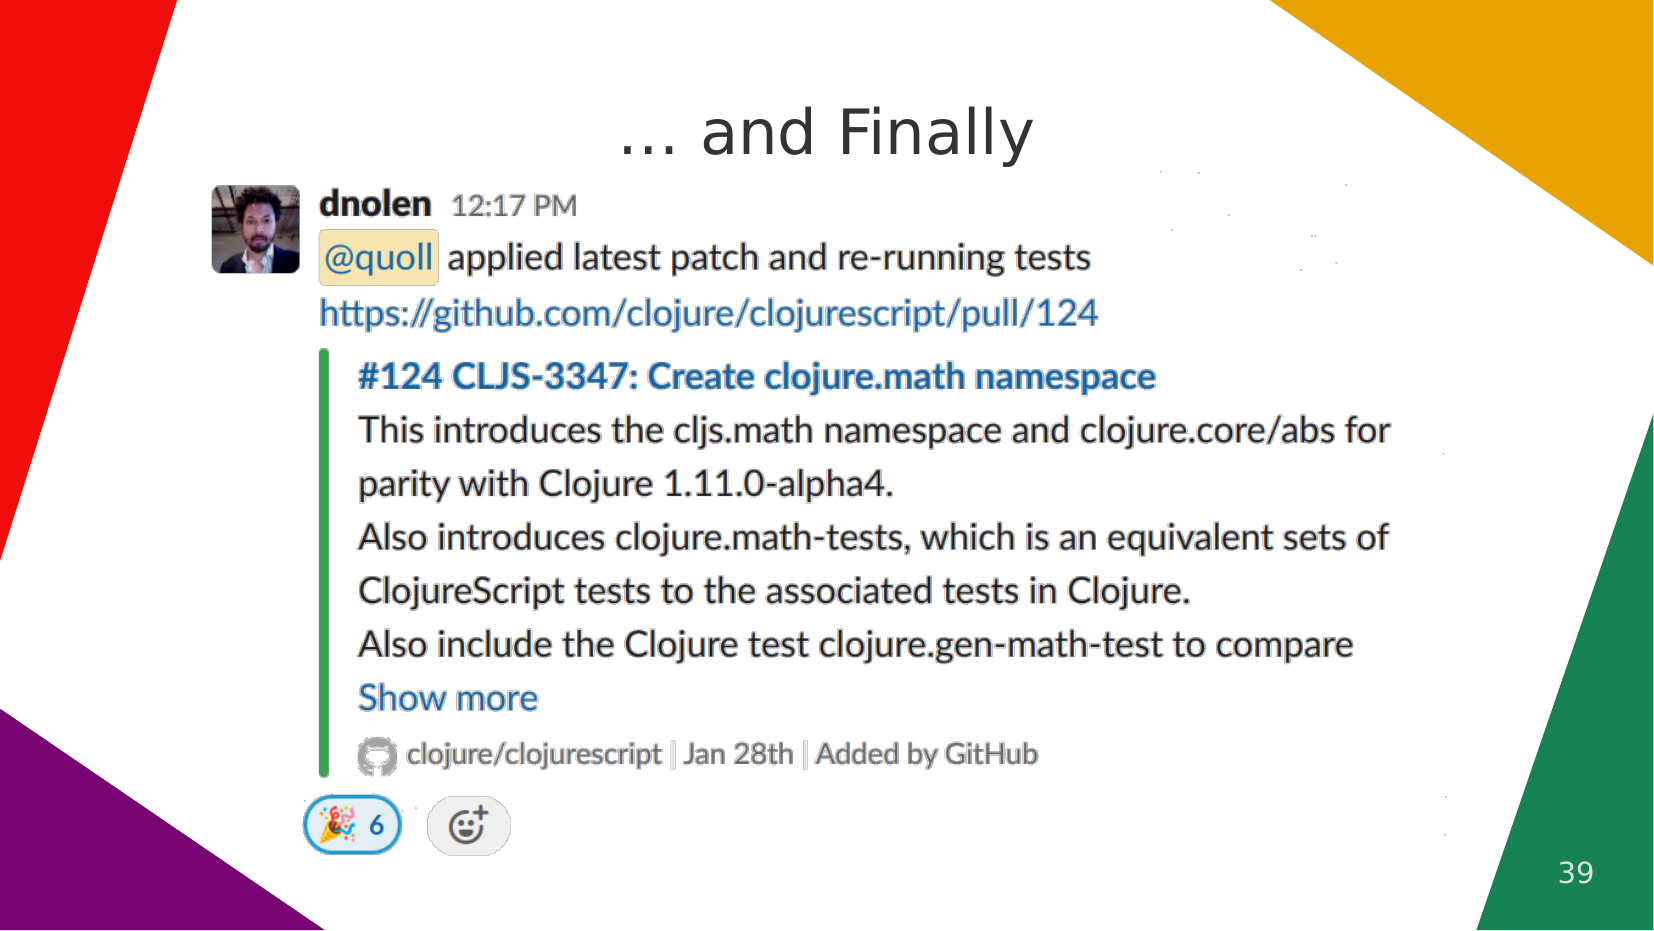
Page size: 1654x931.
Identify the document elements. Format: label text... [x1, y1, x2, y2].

picture [201, 171, 1460, 865]
title … and Finally [118, 59, 1536, 207]
